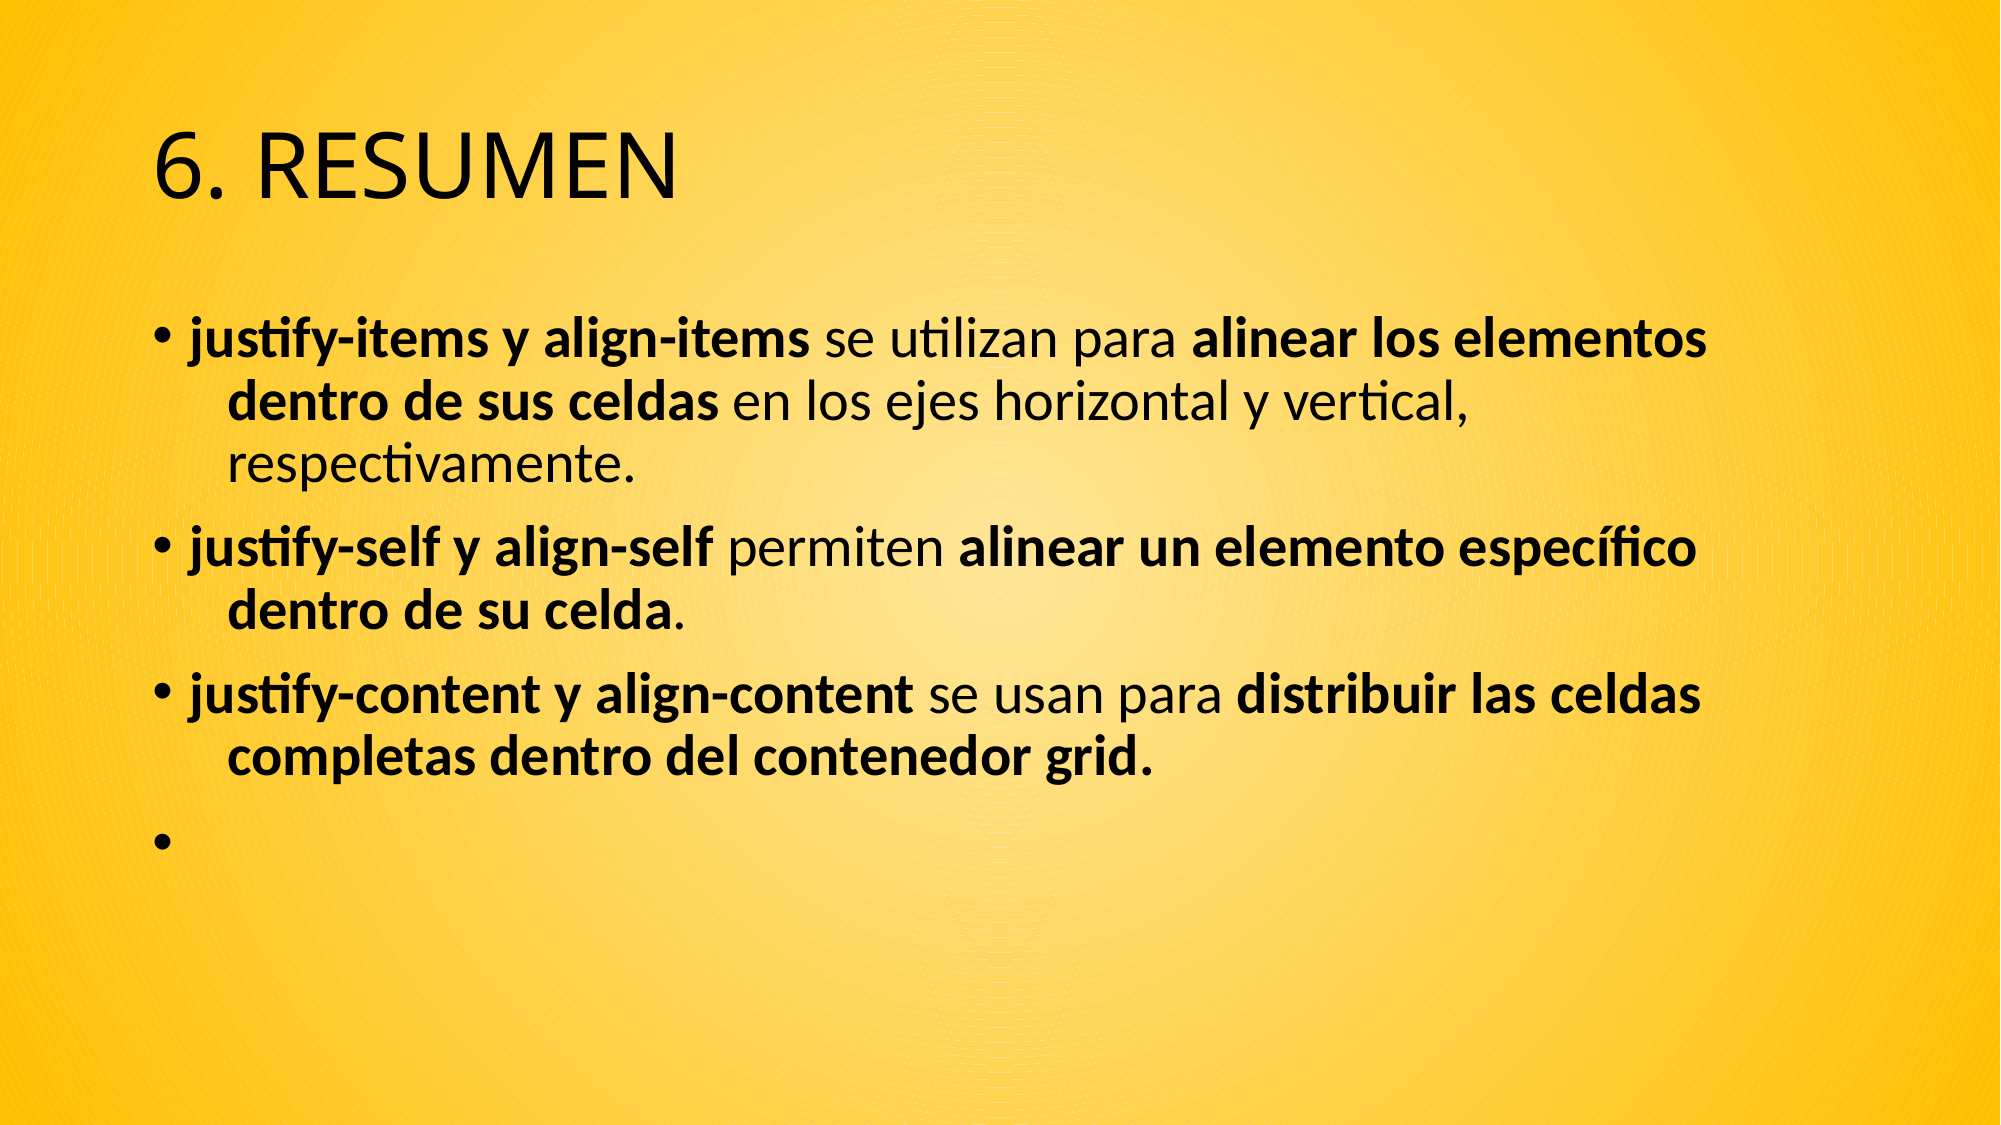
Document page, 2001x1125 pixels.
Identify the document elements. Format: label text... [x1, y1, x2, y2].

list justify-items y align-items se utilizan para alinear los elementos dentro de sus celdas en los ejes horizontal y vertical, respectivamente. justify-self y align-self permiten alinear un elemento específico dentro de su celda. justify-content y align-content se usan para distribuir las celdas completas dentro del contenedor grid. [137, 299, 1863, 1014]
title 6. RESUMEN [137, 59, 1863, 278]
